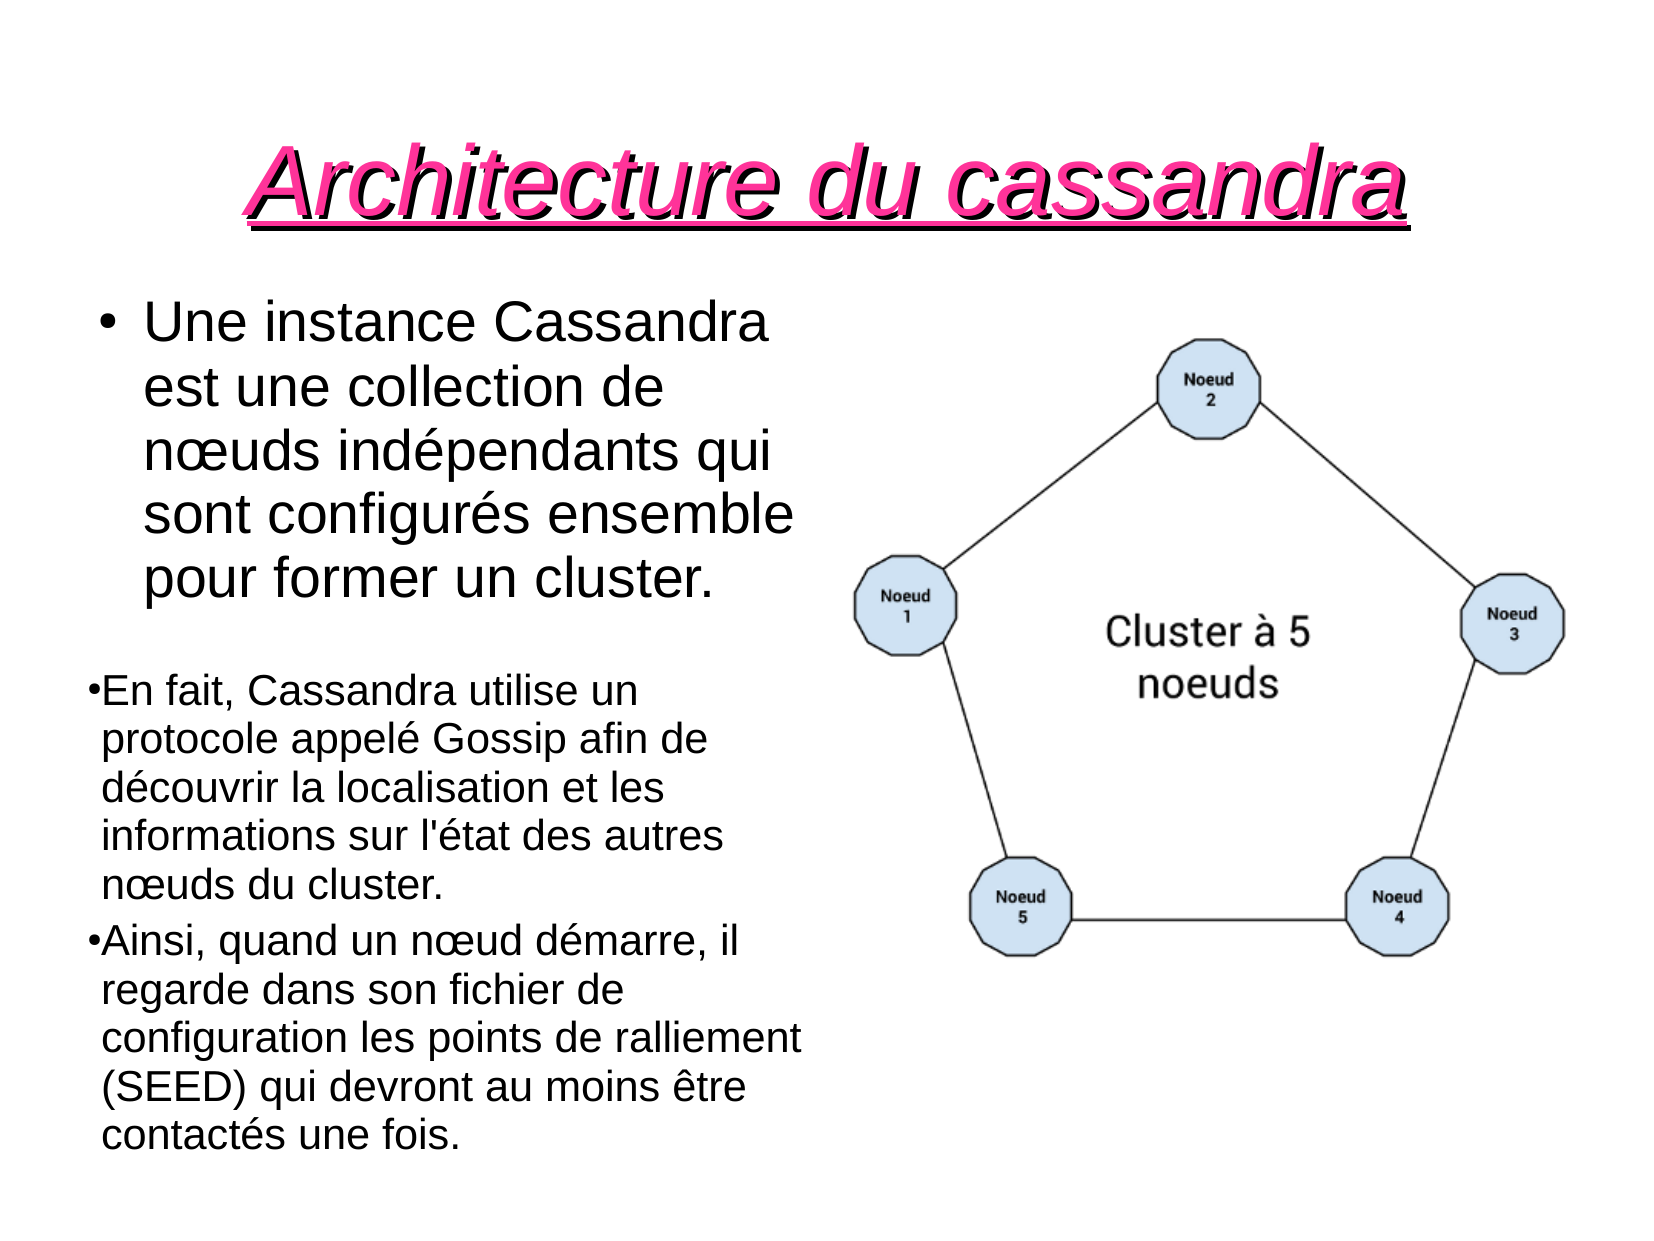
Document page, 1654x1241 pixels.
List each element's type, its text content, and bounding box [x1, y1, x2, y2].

picture [845, 334, 1572, 966]
list Une instance Cassandra est une collection de nœuds indépendants qui sont configurés ensemble pour former un cluster. [82, 290, 809, 634]
list En fait, Cassandra utilise un protocole appelé Gossip afin de découvrir la localisation et les informations sur l'état des autres nœuds du cluster. Ainsi, quand un nœud démarre, il regarde dans son fichier de configuration les points de ralliement (SEED) qui devront au moins être contactés une fois. [82, 665, 809, 1171]
title Architecture du cassandra [82, 49, 1571, 257]
